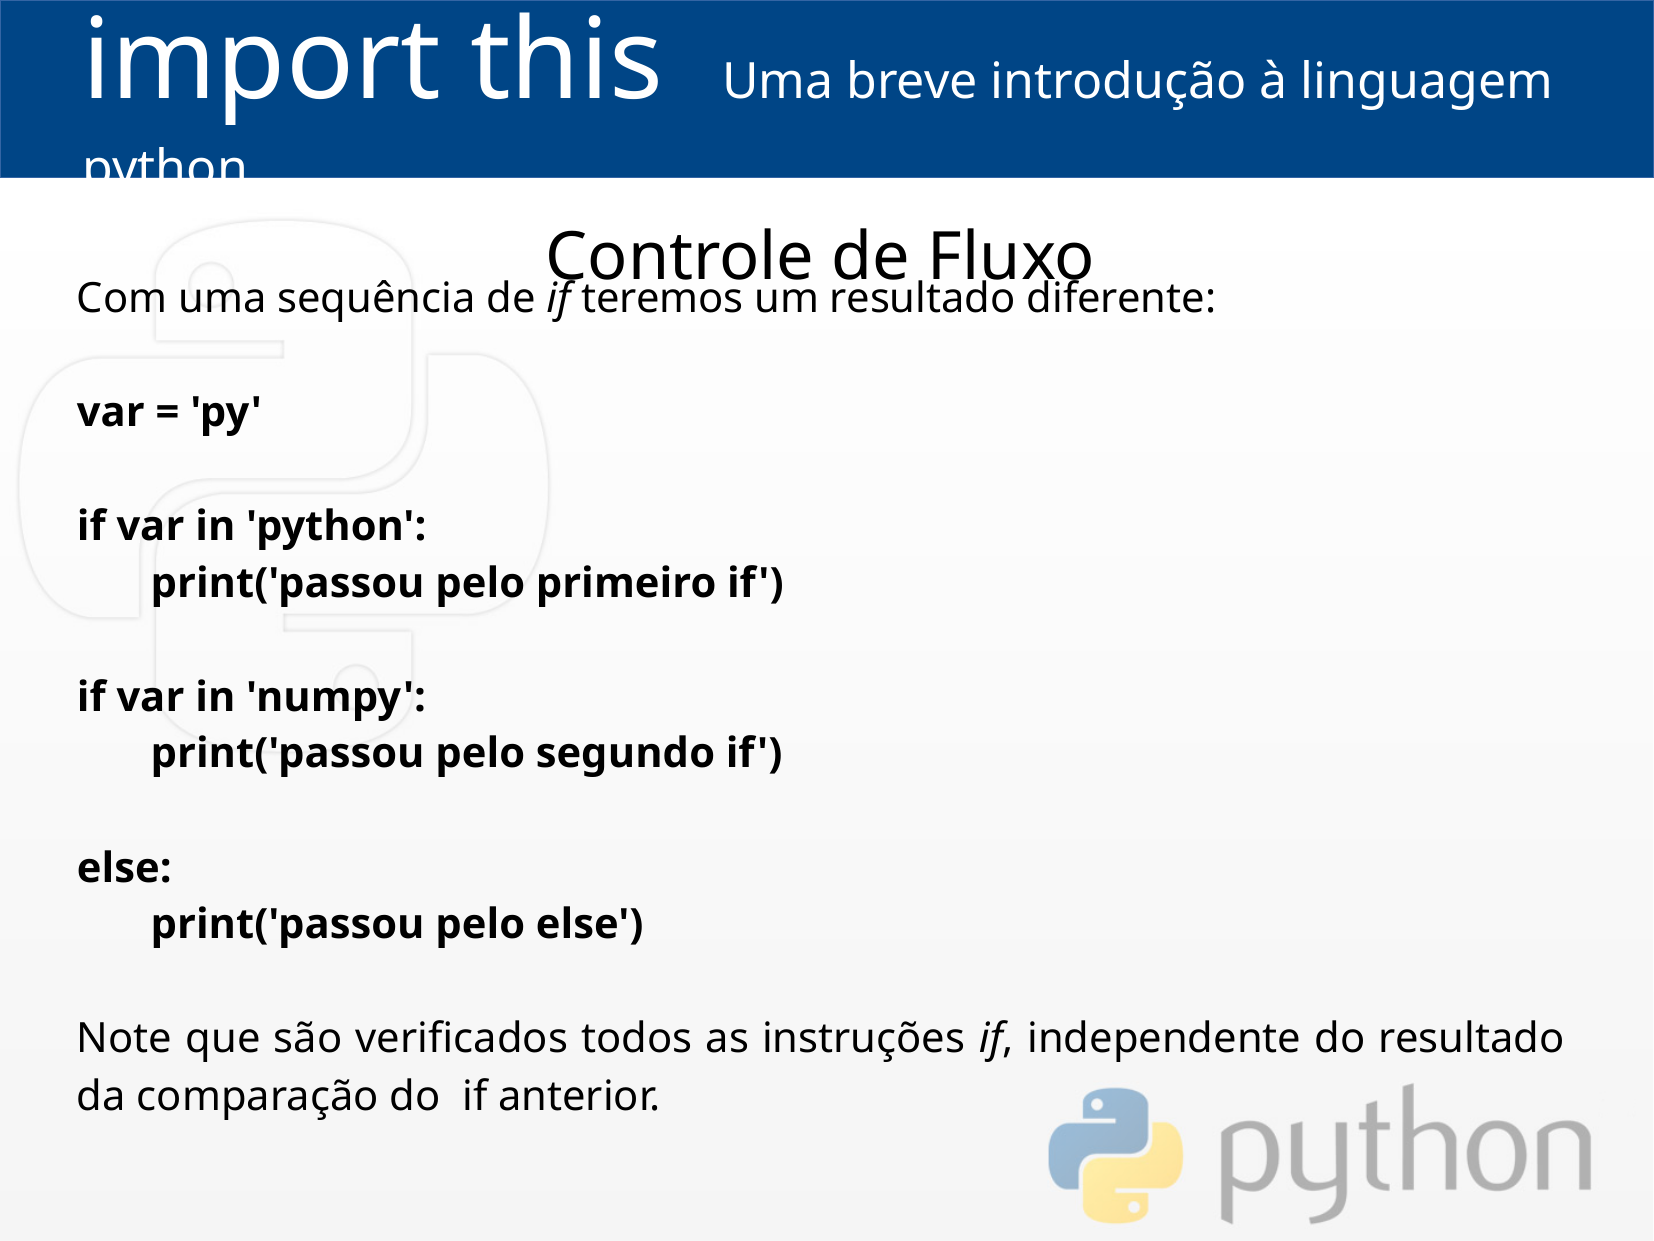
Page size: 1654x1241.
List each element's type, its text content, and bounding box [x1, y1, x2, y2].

picture [970, 296, 982, 309]
picture [0, 200, 1654, 1241]
picture [249, 301, 259, 309]
picture [185, 296, 197, 309]
picture [1032, 296, 1044, 309]
picture [761, 296, 773, 309]
picture [326, 296, 338, 309]
picture [896, 296, 908, 309]
picture [458, 301, 468, 309]
subtitle Com uma sequência de if teremos um resultado diferente: var = 'py' if var in 'python': print('passou pelo primeiro if') if var in 'numpy': print('passou pelo segundo if') else: print('passou pelo else') Note que são verificados todos as instruções if, independente do resultado da comparação do if anterior. [76, 319, 1565, 1128]
text_box Controle de Fluxo [106, 200, 1536, 296]
picture [704, 296, 717, 309]
picture [947, 301, 957, 309]
picture [492, 296, 504, 309]
picture [353, 296, 365, 309]
picture [342, 296, 562, 319]
picture [996, 296, 1009, 309]
title import this Uma breve introdução à linguagem python [82, 1, 1571, 178]
picture [109, 296, 122, 309]
text_box [0, 0, 1654, 178]
